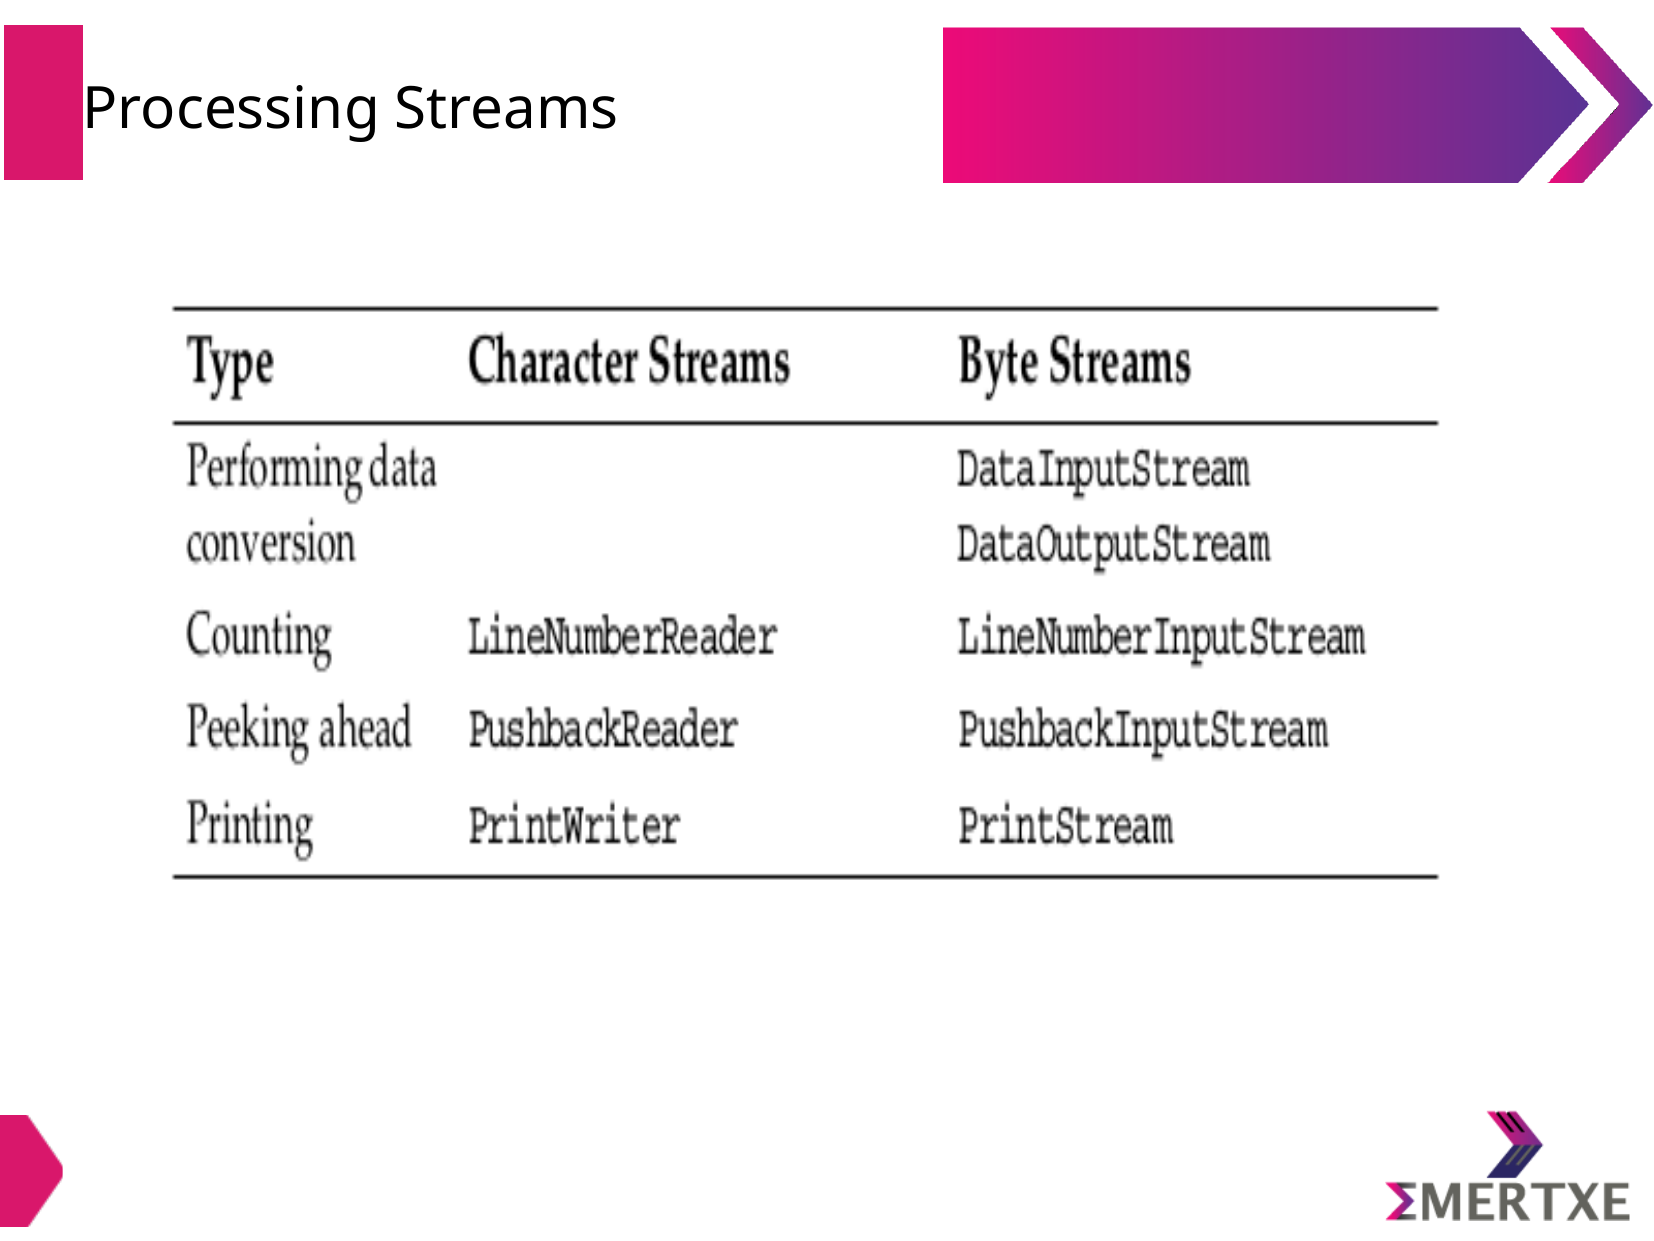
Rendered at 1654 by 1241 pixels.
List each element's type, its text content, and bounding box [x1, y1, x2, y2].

picture [150, 269, 1456, 931]
title Processing Streams [82, 2, 1571, 210]
picture [1385, 1107, 1631, 1221]
picture [1571, 27, 1653, 183]
